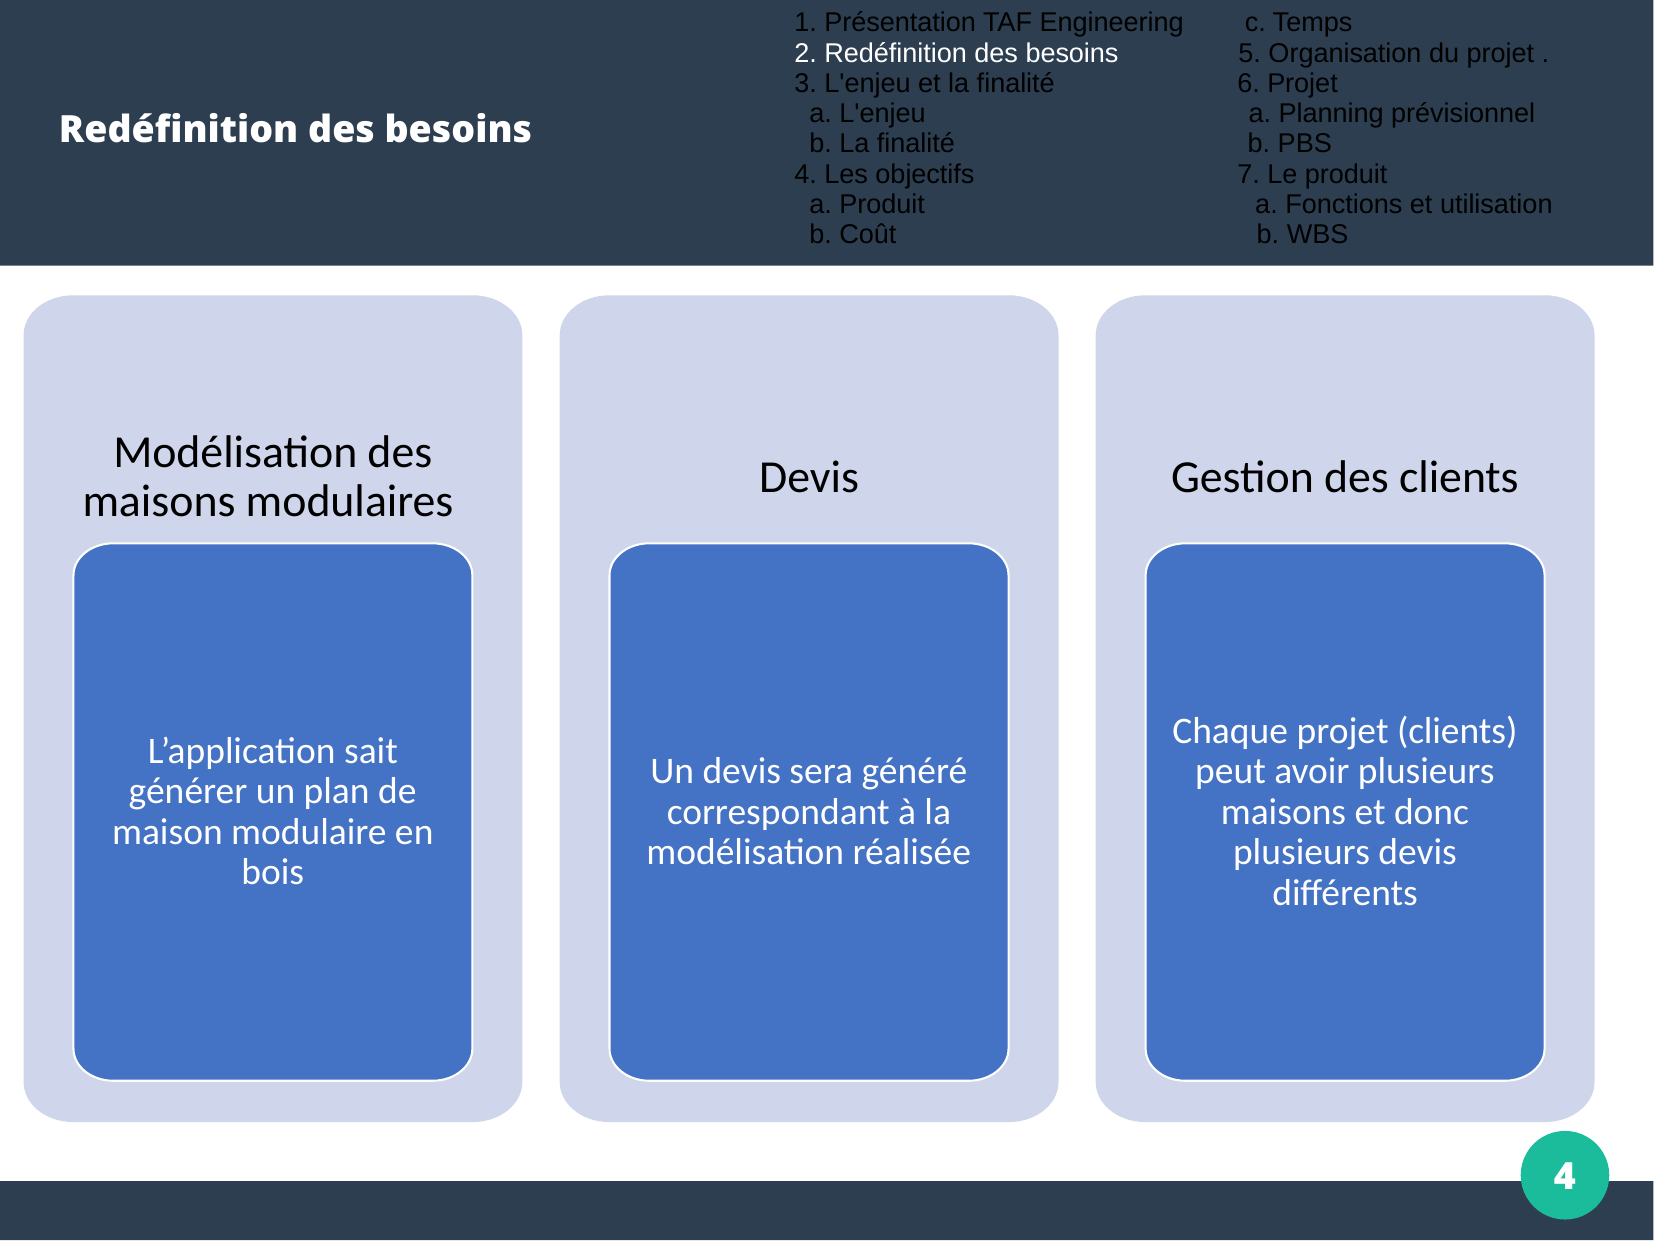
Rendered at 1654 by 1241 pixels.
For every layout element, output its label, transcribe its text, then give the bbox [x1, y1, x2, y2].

text_box Modélisation des maisons modulaires [23, 295, 523, 1123]
text_box 1. Présentation TAF Engineering c. Temps 2. Redéfinition des besoins 5. Organisation du projet . 3. L'enjeu et la finalité 6. Projet a. L'enjeu a. Planning prévisionnel b. La finalité b. PBS 4. Les objectifs 7. Le produit a. Produit a. Fonctions et utilisation b. Coût b. WBS [779, 0, 1654, 318]
text_box Gestion des clients [1095, 295, 1595, 1123]
text_box L’application sait générer un plan de maison modulaire en bois [73, 543, 473, 1081]
text_box Devis [559, 295, 1059, 1123]
text_box Un devis sera généré correspondant à la modélisation réalisée [609, 543, 1009, 1081]
title Redéfinition des besoins [59, 49, 779, 207]
text_box Chaque projet (clients) peut avoir plusieurs maisons et donc plusieurs devis différents [1145, 543, 1545, 1081]
